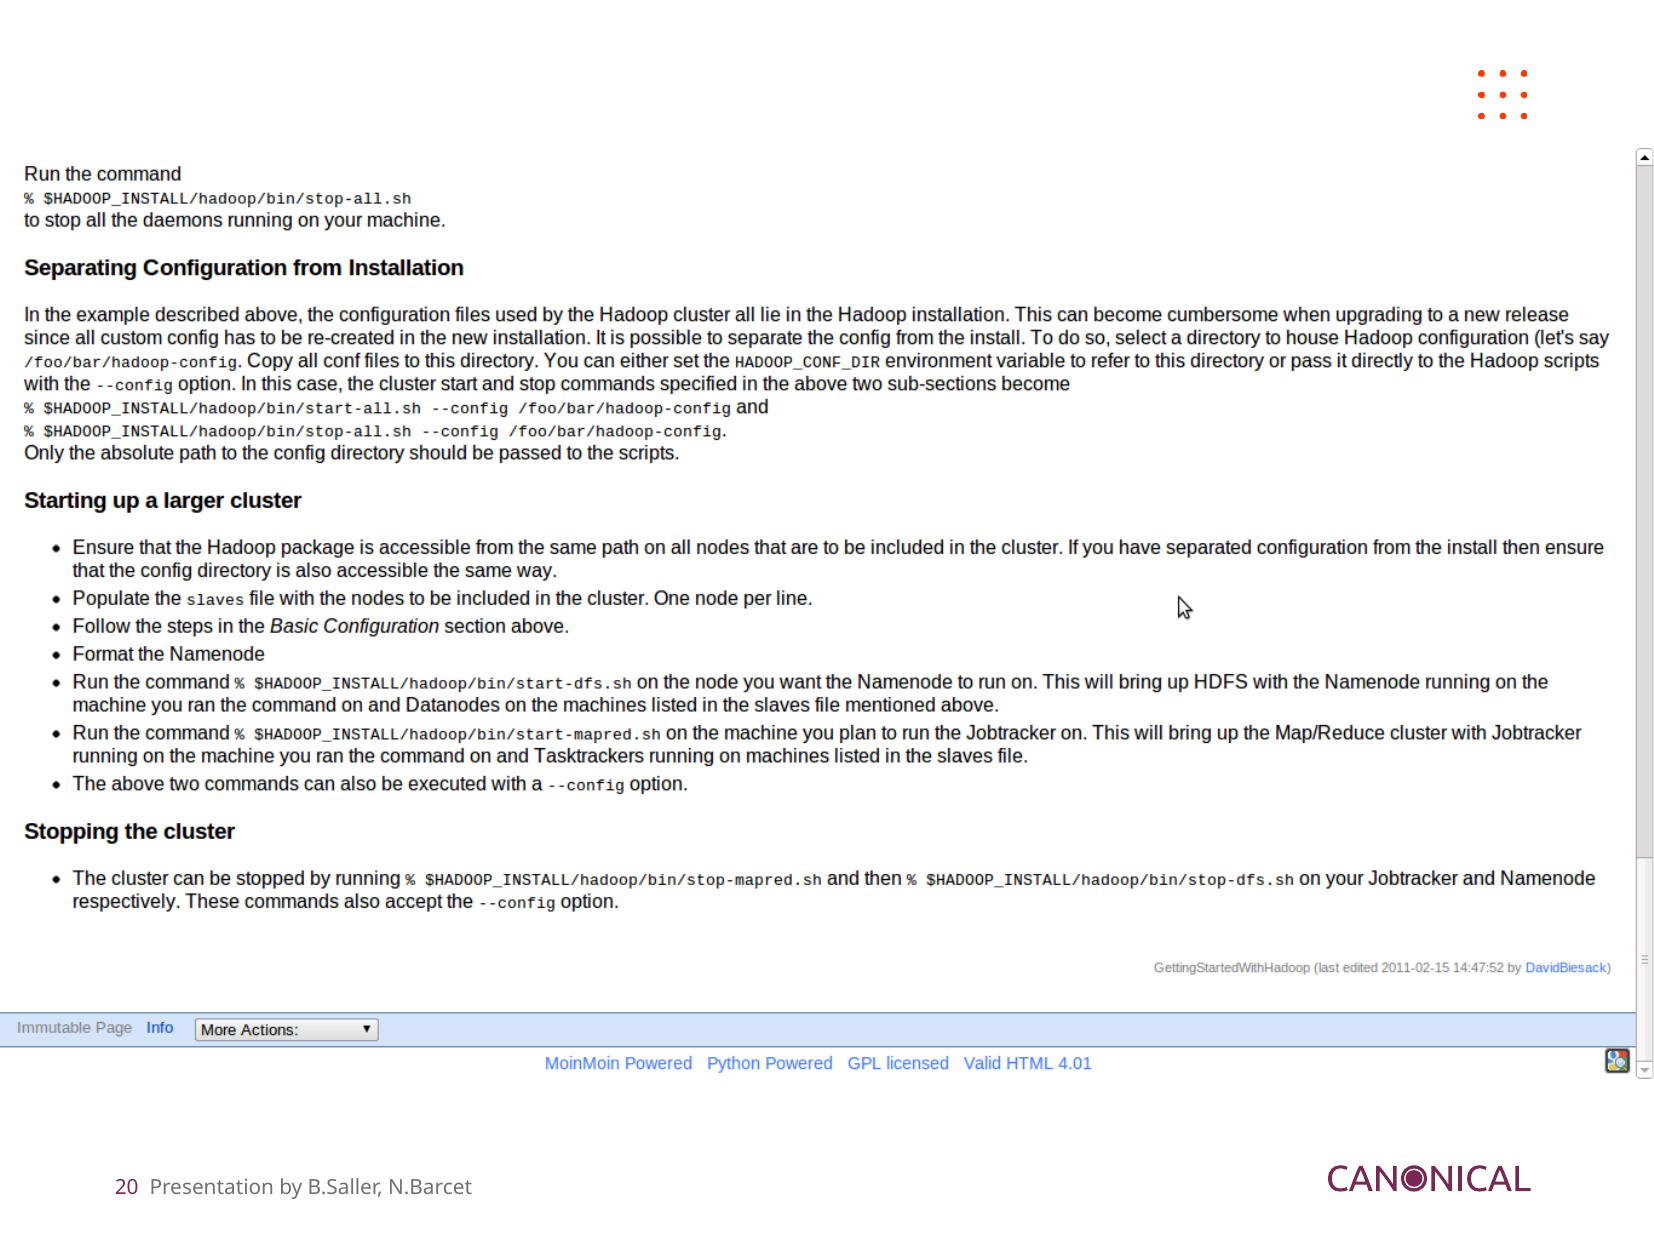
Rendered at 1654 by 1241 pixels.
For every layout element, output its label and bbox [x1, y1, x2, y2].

picture [1478, 70, 1527, 119]
picture [0, 148, 1654, 1079]
